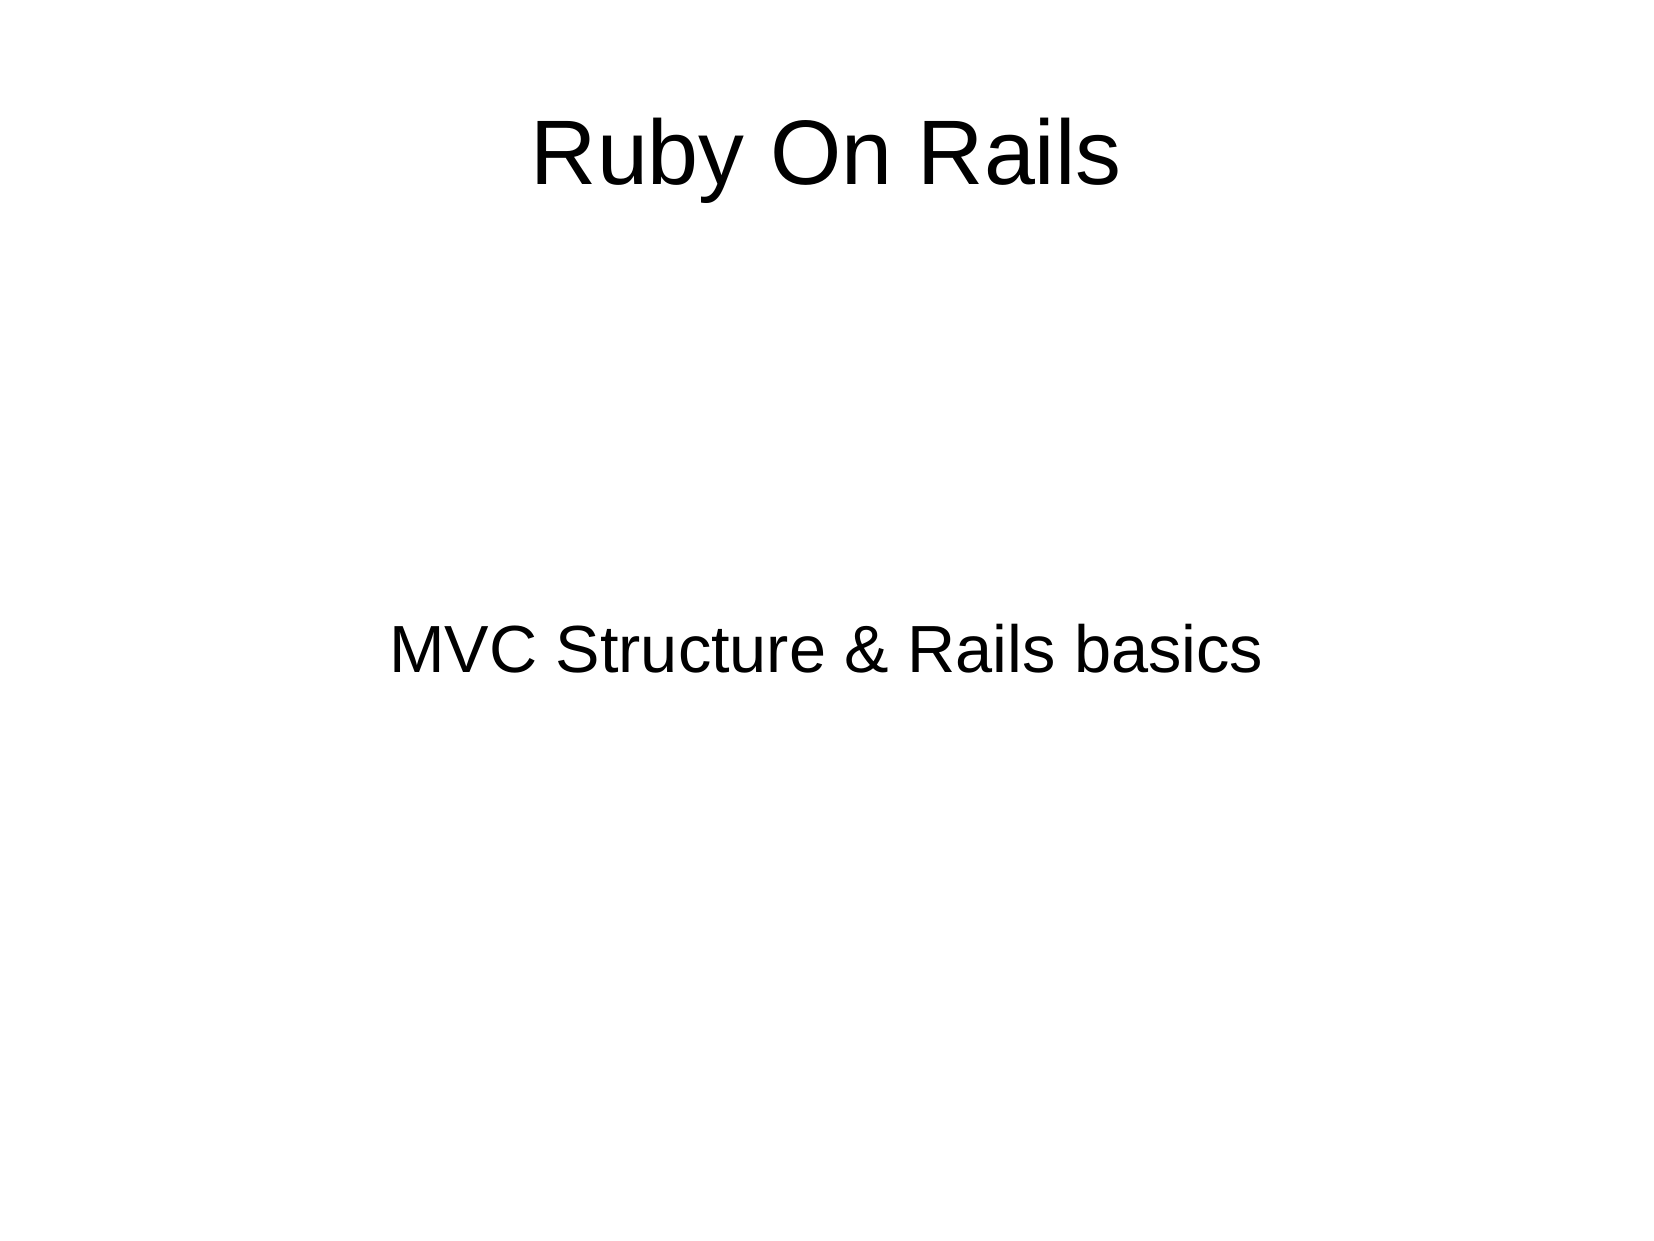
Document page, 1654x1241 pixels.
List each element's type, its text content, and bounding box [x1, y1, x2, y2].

subtitle MVC Structure & Rails basics [82, 290, 1571, 1010]
title Ruby On Rails [82, 49, 1571, 257]
